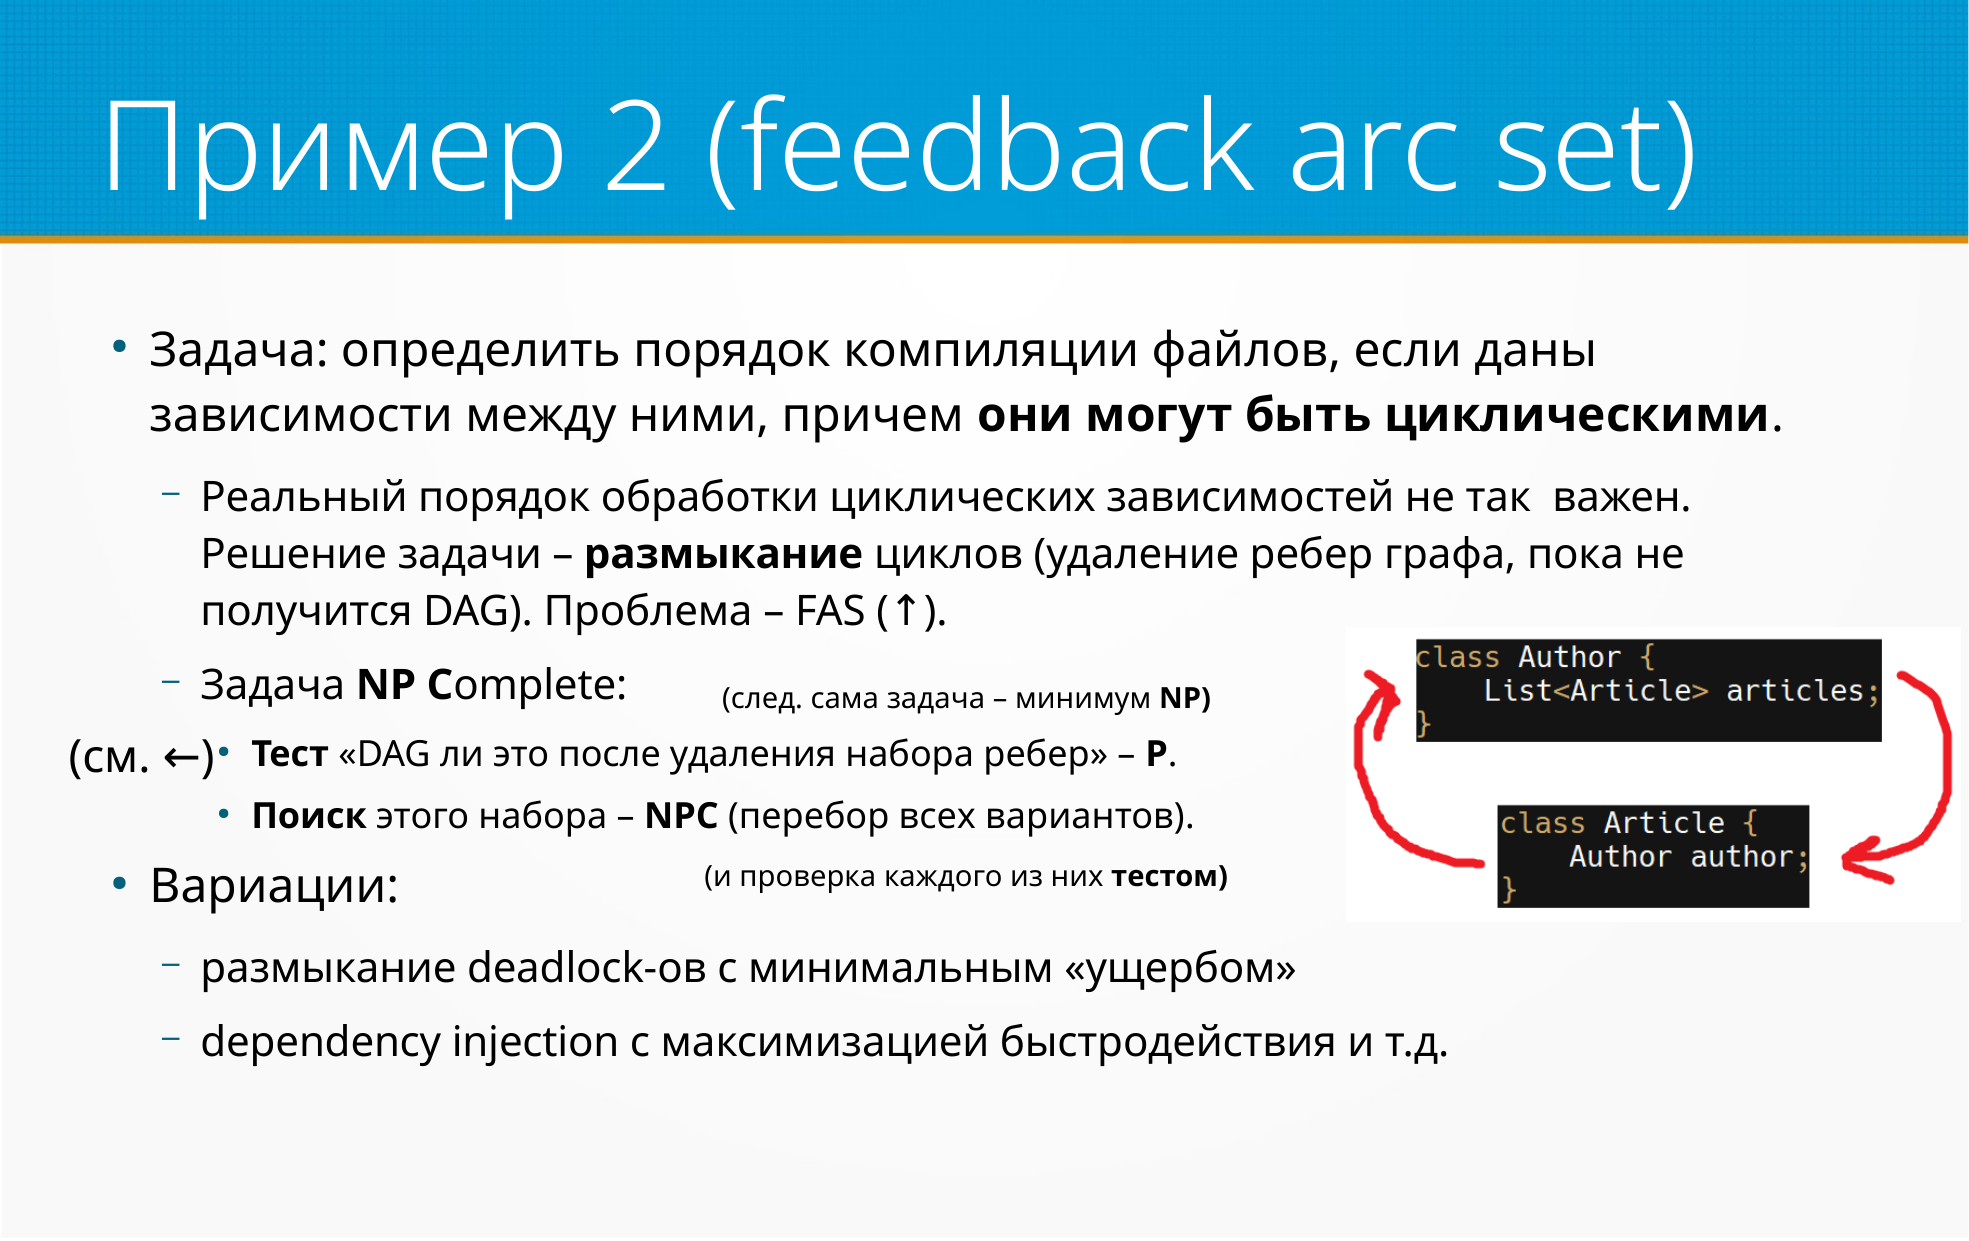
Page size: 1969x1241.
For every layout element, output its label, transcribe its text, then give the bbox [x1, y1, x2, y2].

text_box (и проверка каждого из них тестом) [698, 850, 1172, 899]
list Задача: определить порядок компиляции файлов, если даны зависимости между ними, причем они могут быть циклическими. Реальный порядок обработки циклических зависимостей не так важен. Решение задачи – размыкание циклов (удаление ребер графа, пока не получится DAG). Проблема – FAS (↑). Задача NP Complete: Тест «DAG ли это после удаления набора ребер» – P. Поиск этого набора – NPC (перебор всех вариантов). Вариации: размыкание deadlock-ов с минимальным «ущербом» dependency injection с максимизацией быстродействия и т.д. [98, 315, 1861, 1081]
text_box (след. сама задача – минимум NP) [716, 673, 1162, 722]
picture [0, 233, 1969, 1241]
text_box (см. ←) [62, 720, 201, 790]
title Пример 2 (feedback arc set) [98, 19, 1870, 227]
